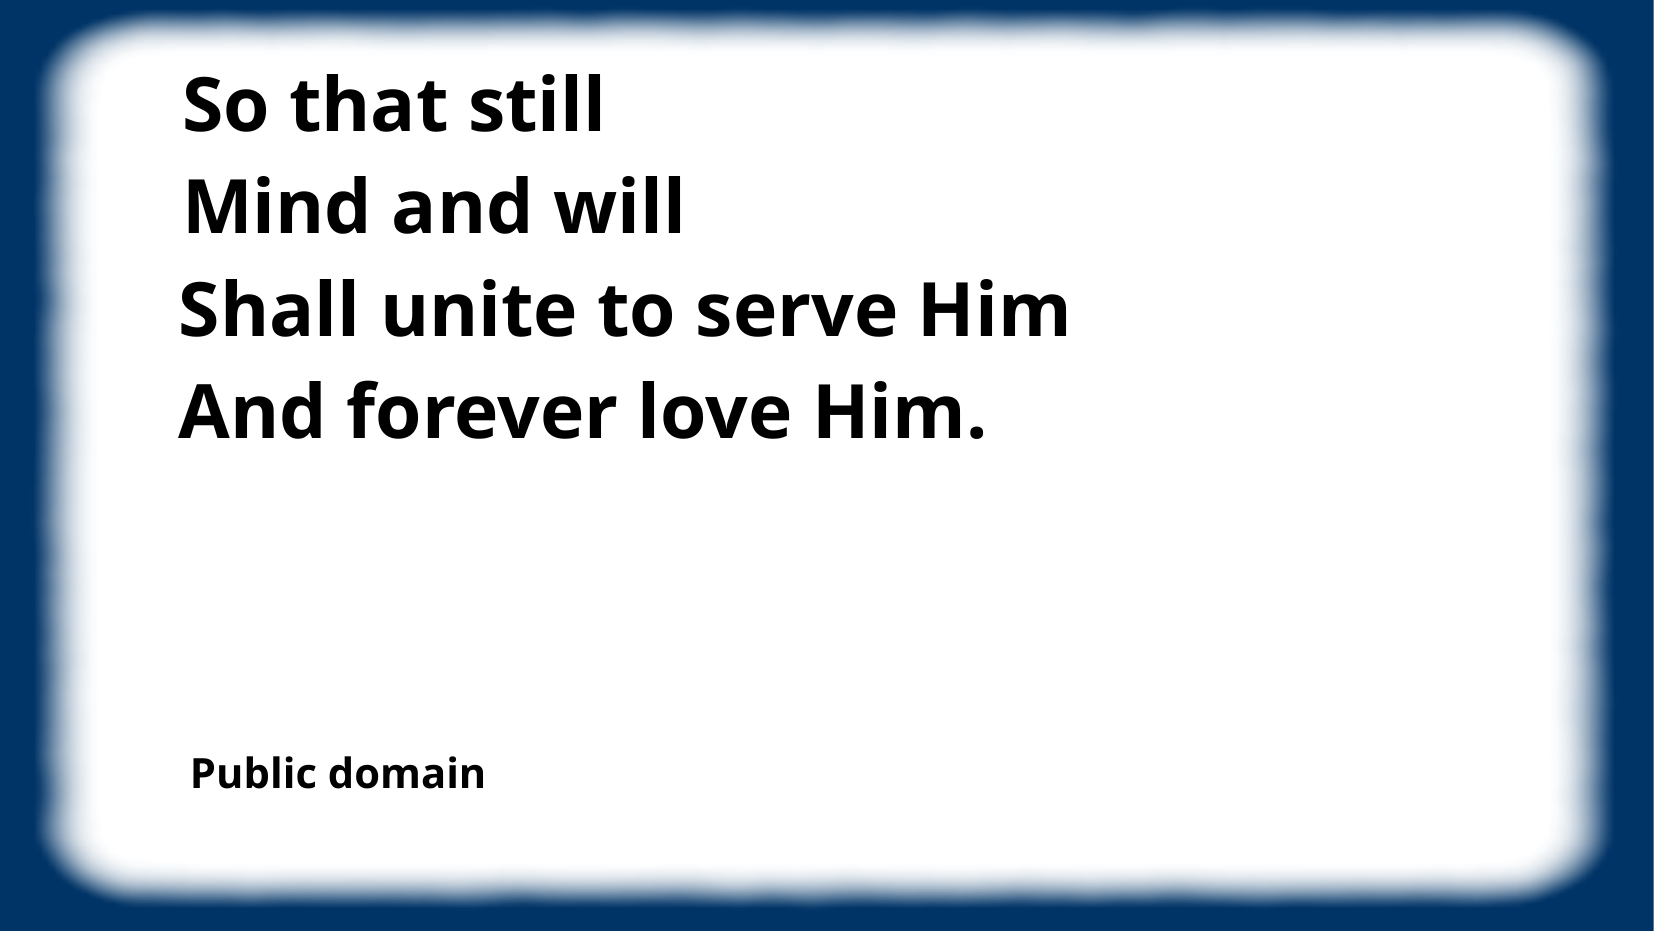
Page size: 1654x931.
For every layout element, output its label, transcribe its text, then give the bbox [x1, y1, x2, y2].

picture [0, 0, 1654, 931]
text_box So that still Mind and will Shall unite to serve Him And forever love Him. Public domain [89, 43, 1605, 830]
